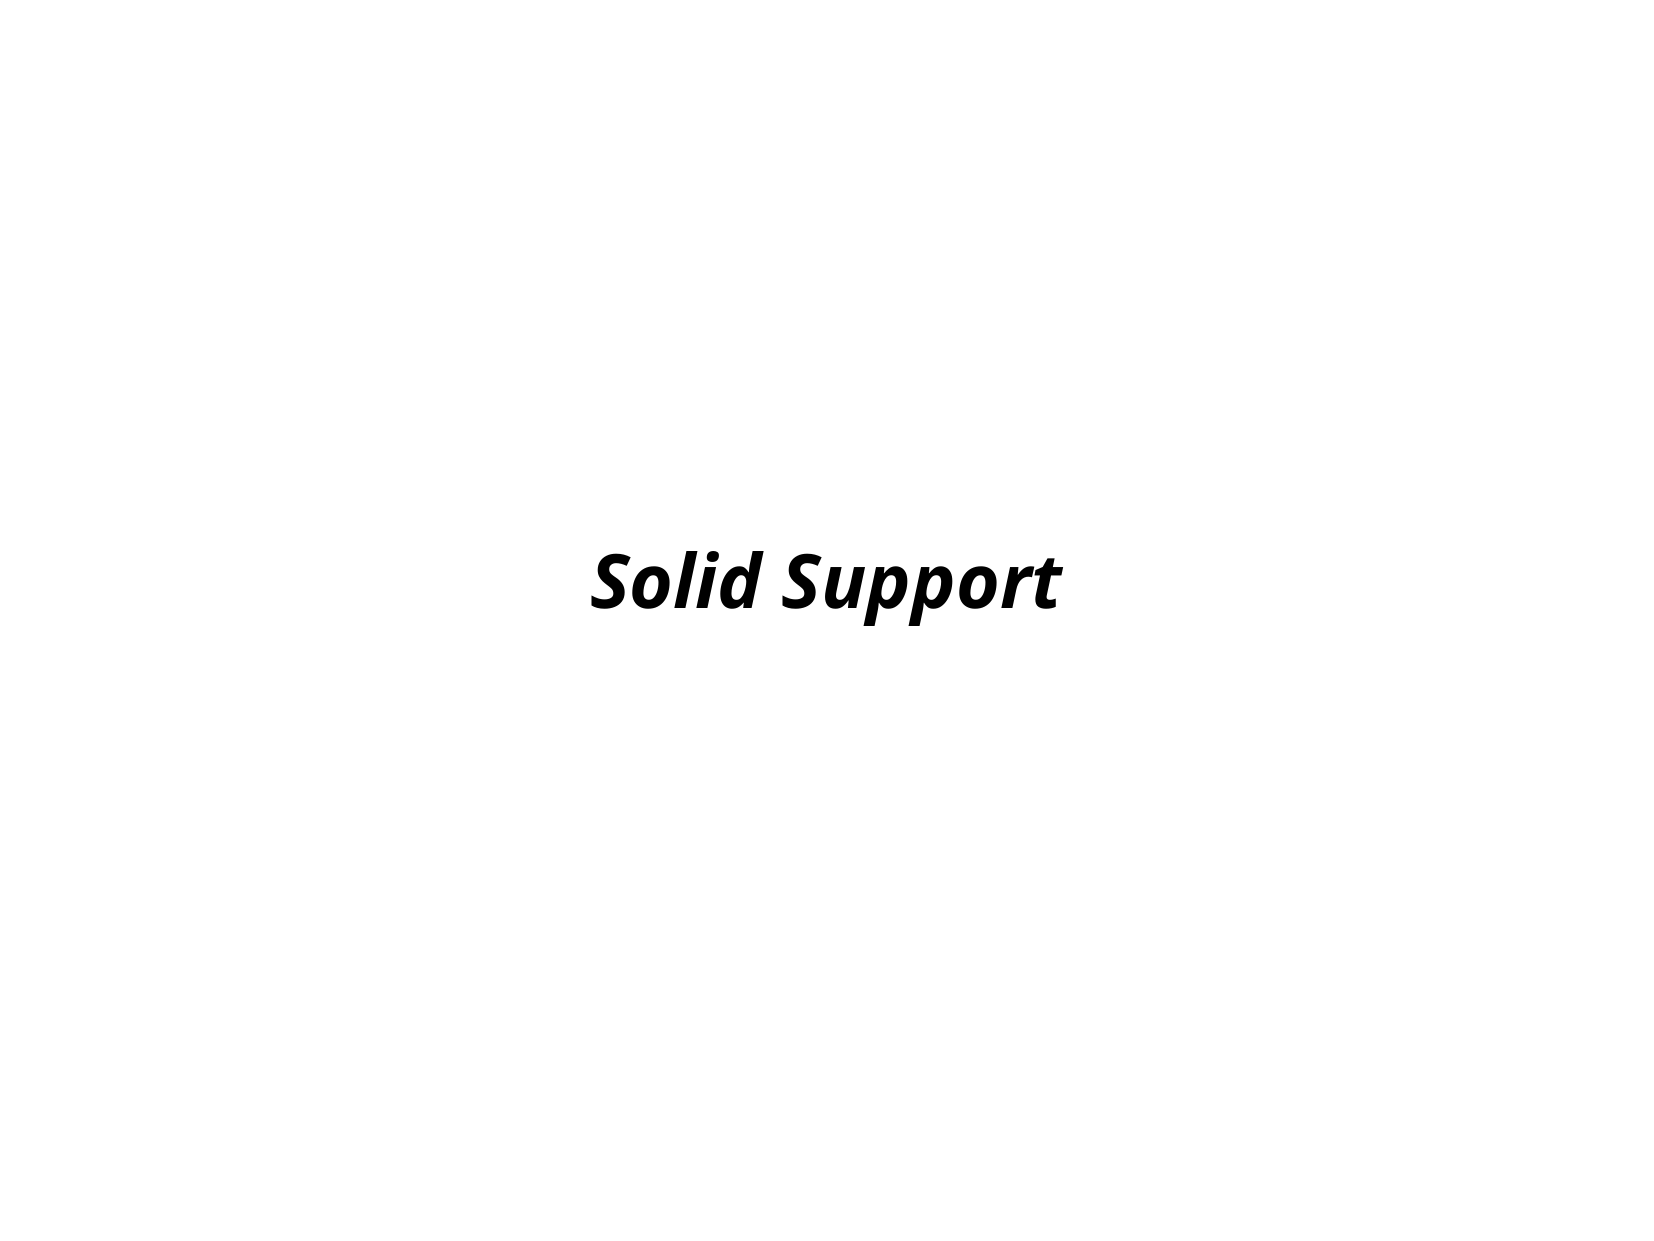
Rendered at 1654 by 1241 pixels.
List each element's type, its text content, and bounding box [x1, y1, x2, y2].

subtitle Solid Support [82, 49, 1571, 1109]
